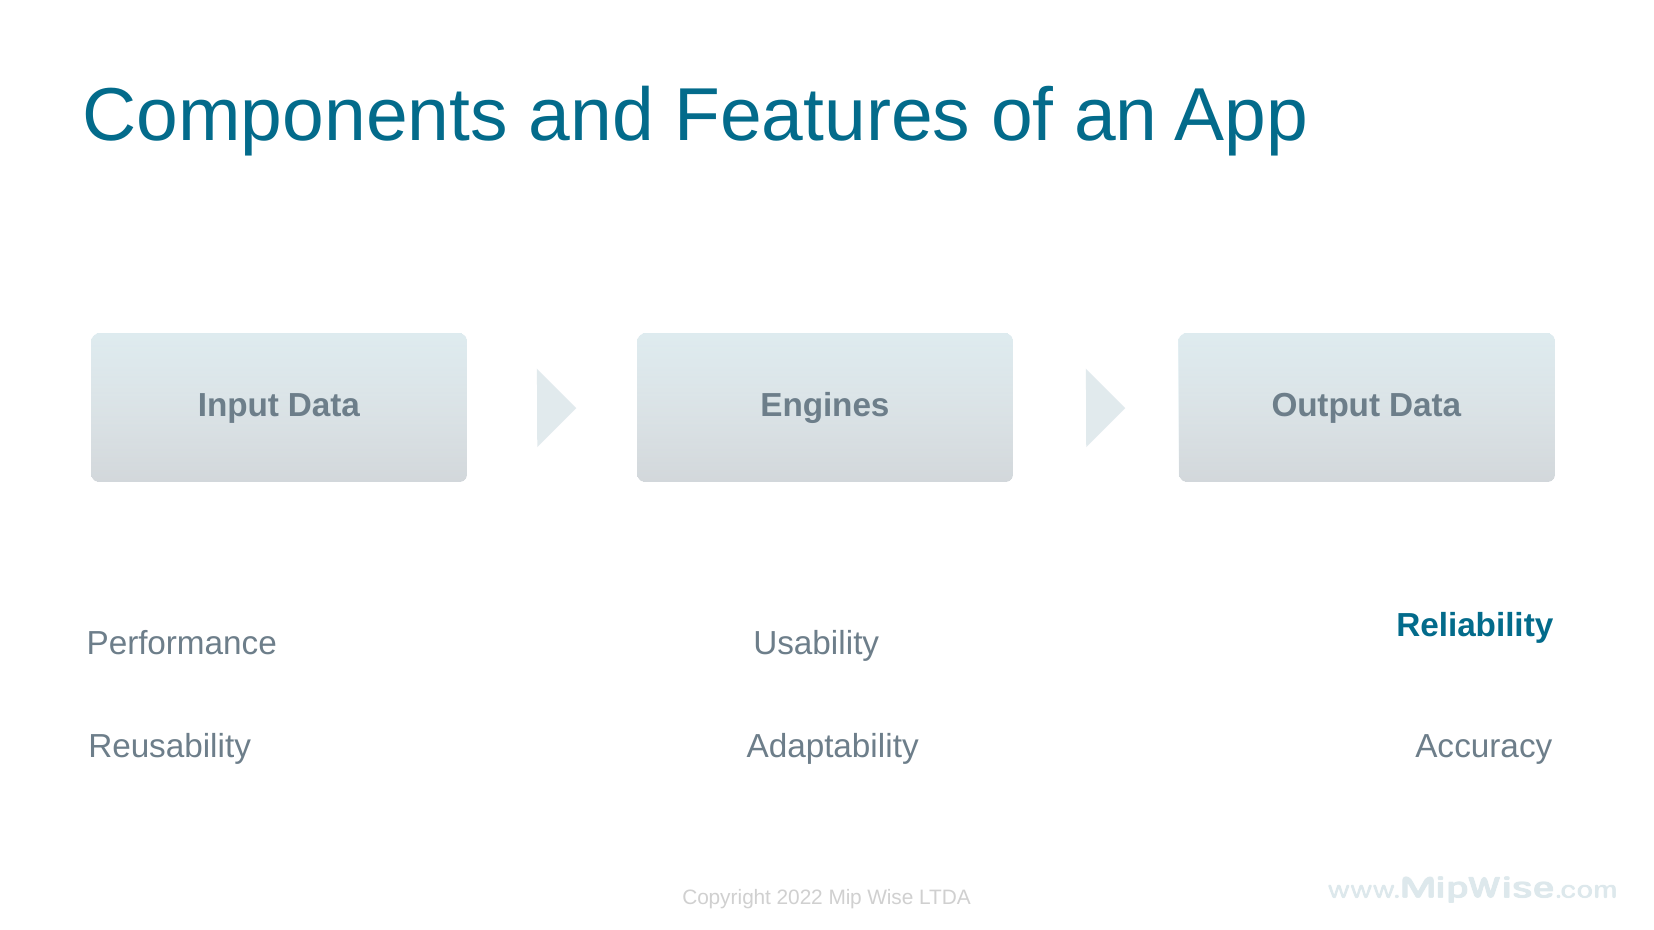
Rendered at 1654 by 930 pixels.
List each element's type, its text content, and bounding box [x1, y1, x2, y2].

text_box [91, 437, 467, 482]
title Components and Features of an App [82, 37, 1571, 193]
text_box Input Data [91, 379, 467, 437]
text_box [637, 437, 1013, 482]
text_box [536, 368, 577, 448]
text_box [637, 333, 1013, 379]
text_box Adaptability [678, 720, 988, 773]
text_box [1085, 368, 1126, 448]
text_box Engines [637, 379, 1013, 437]
text_box Output Data [1178, 379, 1554, 437]
text_box Usability [661, 617, 972, 670]
text_box [1315, 862, 1628, 917]
text_box [91, 333, 467, 379]
text_box Reliability [1320, 598, 1630, 651]
text_box Performance [26, 617, 337, 670]
text_box Reusability [15, 720, 325, 773]
text_box Copyright 2022 Mip Wise LTDA [665, 877, 987, 917]
text_box Accuracy [1328, 720, 1639, 773]
text_box [1178, 333, 1555, 482]
